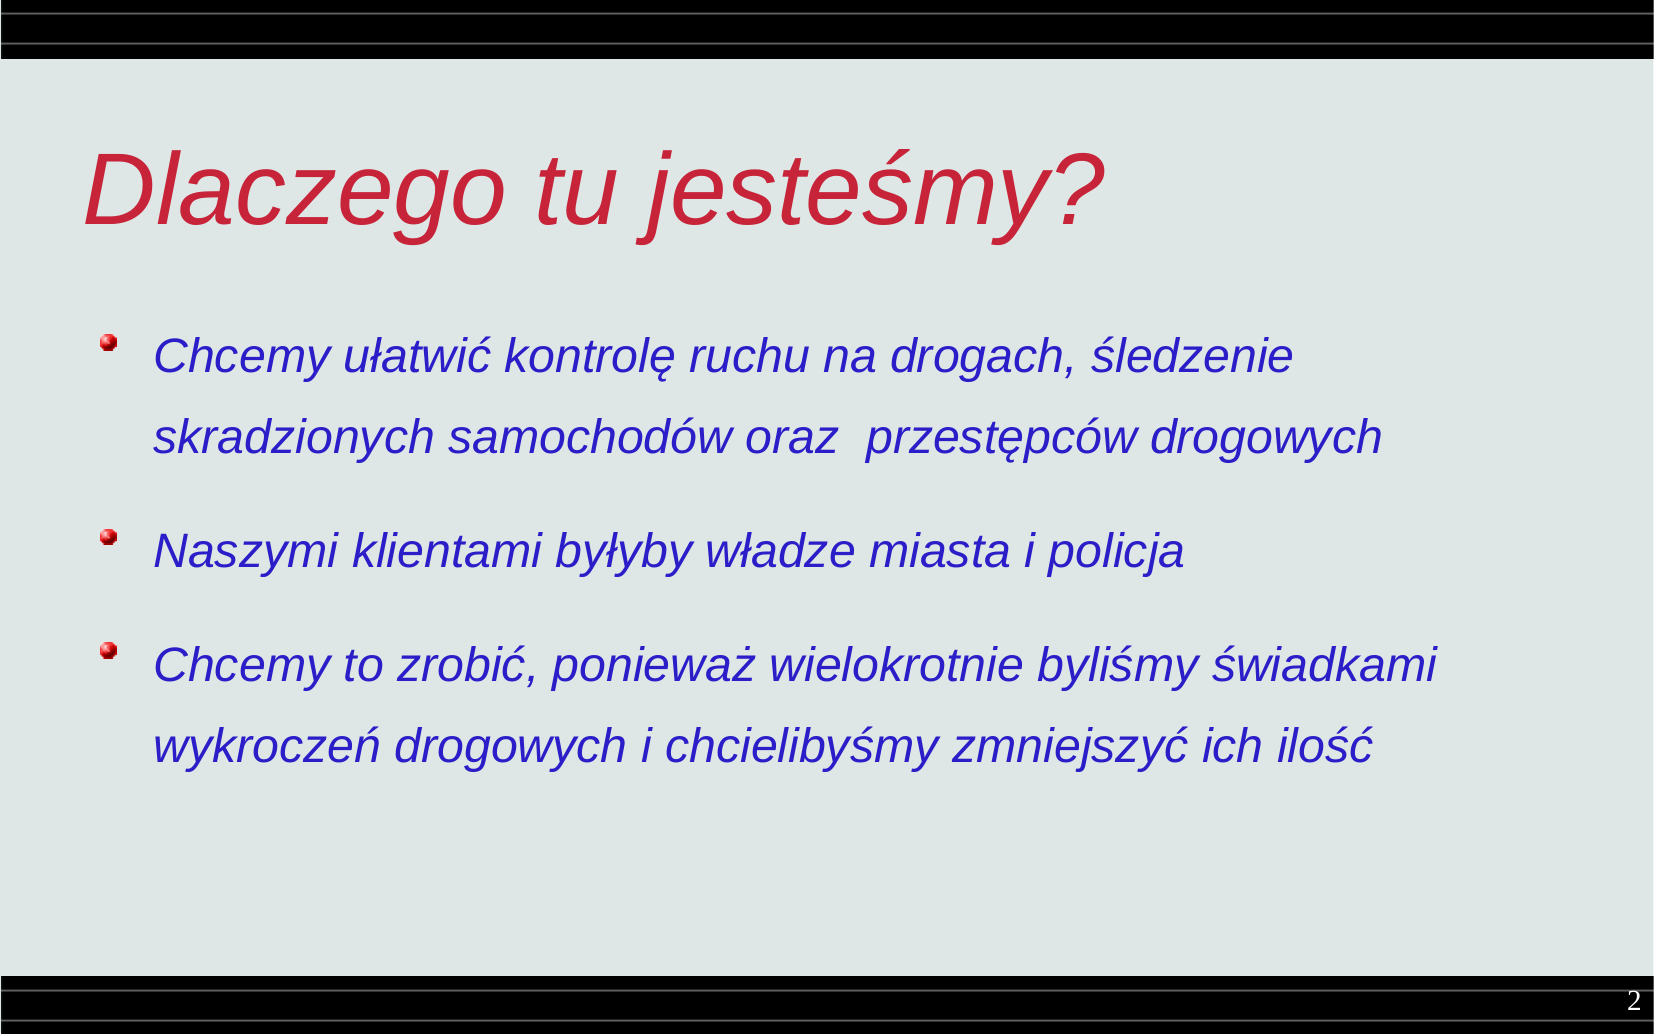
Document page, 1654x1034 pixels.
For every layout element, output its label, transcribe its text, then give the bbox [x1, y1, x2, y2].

list Chcemy ułatwić kontrolę ruchu na drogach, śledzenie skradzionych samochodów oraz przestępców drogowych Naszymi klientami byłyby władze miasta i policja Chcemy to zrobić, ponieważ wielokrotnie byliśmy świadkami wykroczeń drogowych i chcielibyśmy zmniejszyć ich ilość [82, 301, 1571, 945]
picture [1, 0, 1654, 59]
picture [1, 976, 1654, 1034]
title Dlaczego tu jesteśmy? [82, 103, 1571, 276]
